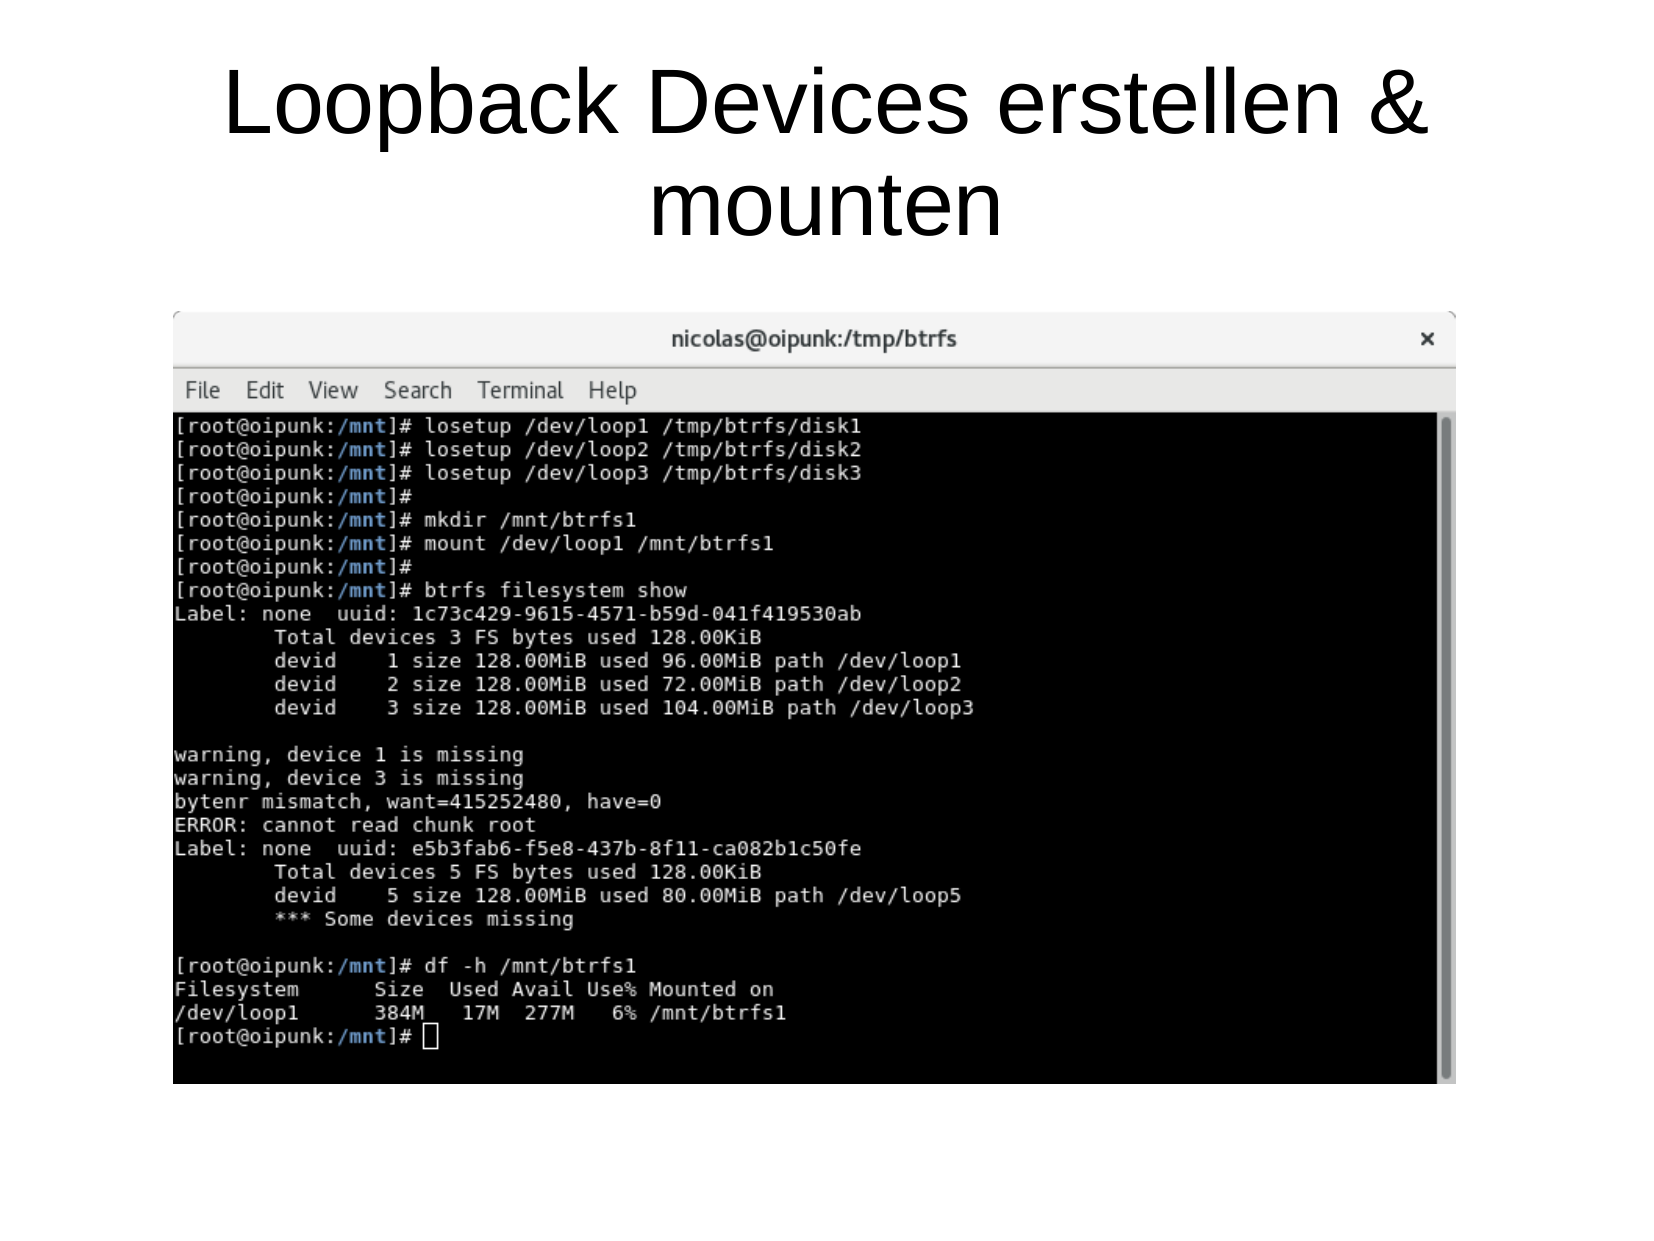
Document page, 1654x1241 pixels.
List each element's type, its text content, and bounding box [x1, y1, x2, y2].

title Loopback Devices erstellen & mounten [82, 49, 1571, 257]
picture [173, 311, 1456, 1084]
